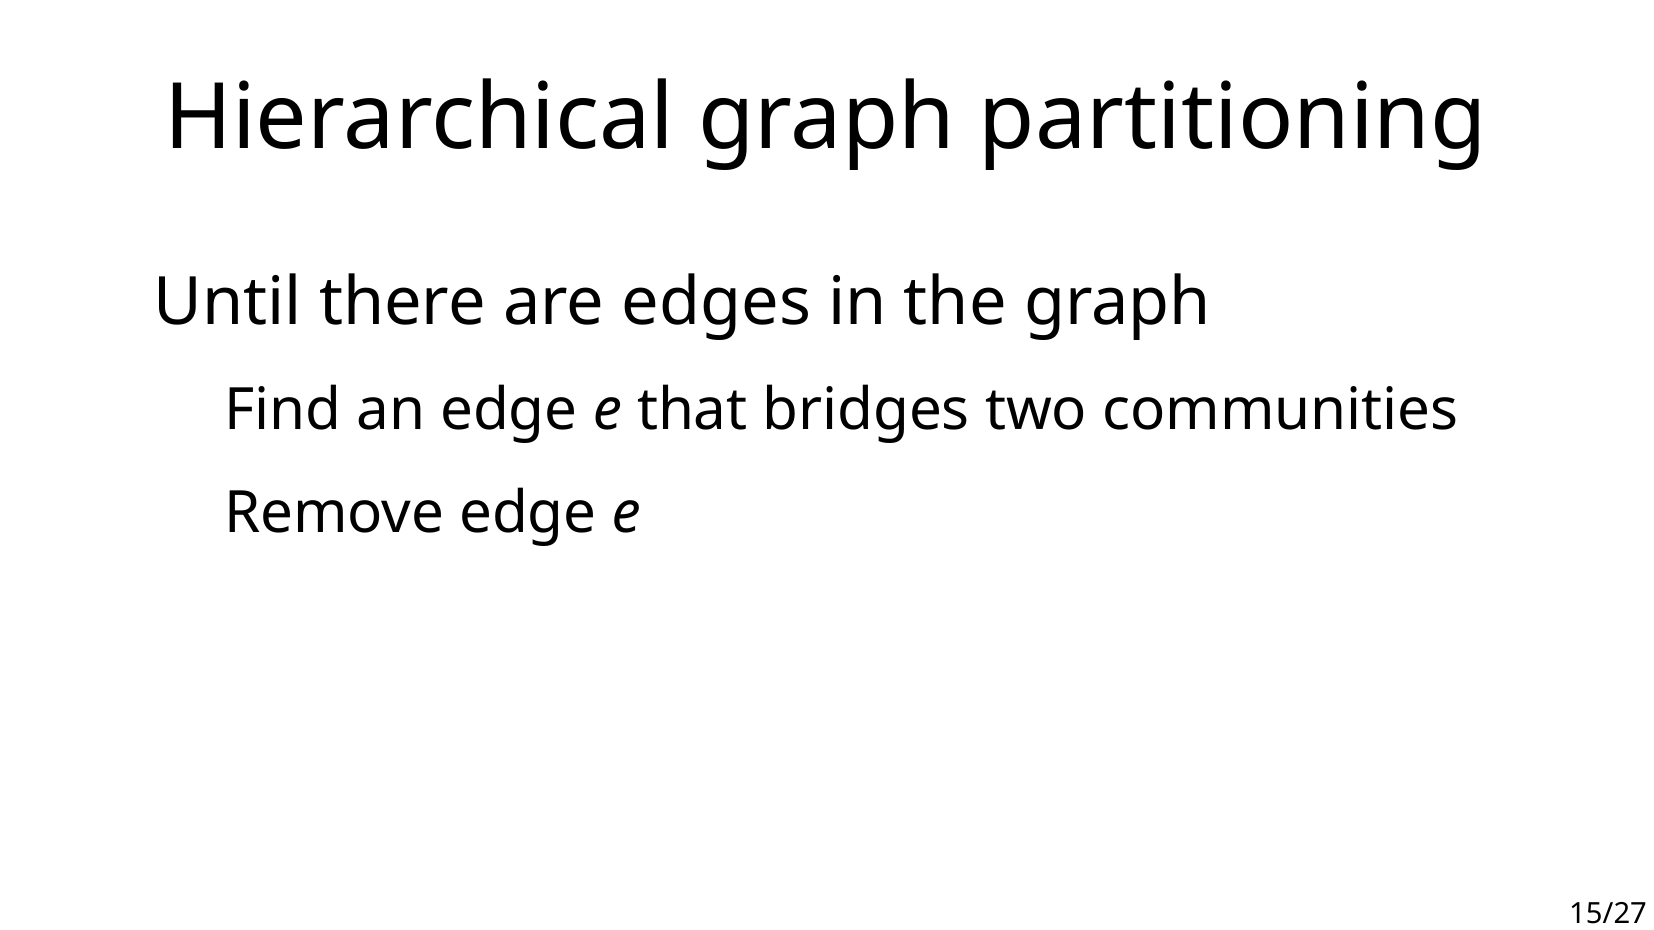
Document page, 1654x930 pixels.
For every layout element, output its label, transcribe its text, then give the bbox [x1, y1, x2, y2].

title Hierarchical graph partitioning [82, 1, 1571, 225]
list Until there are edges in the graph Find an edge e that bridges two communities Remove edge e [82, 252, 1571, 793]
